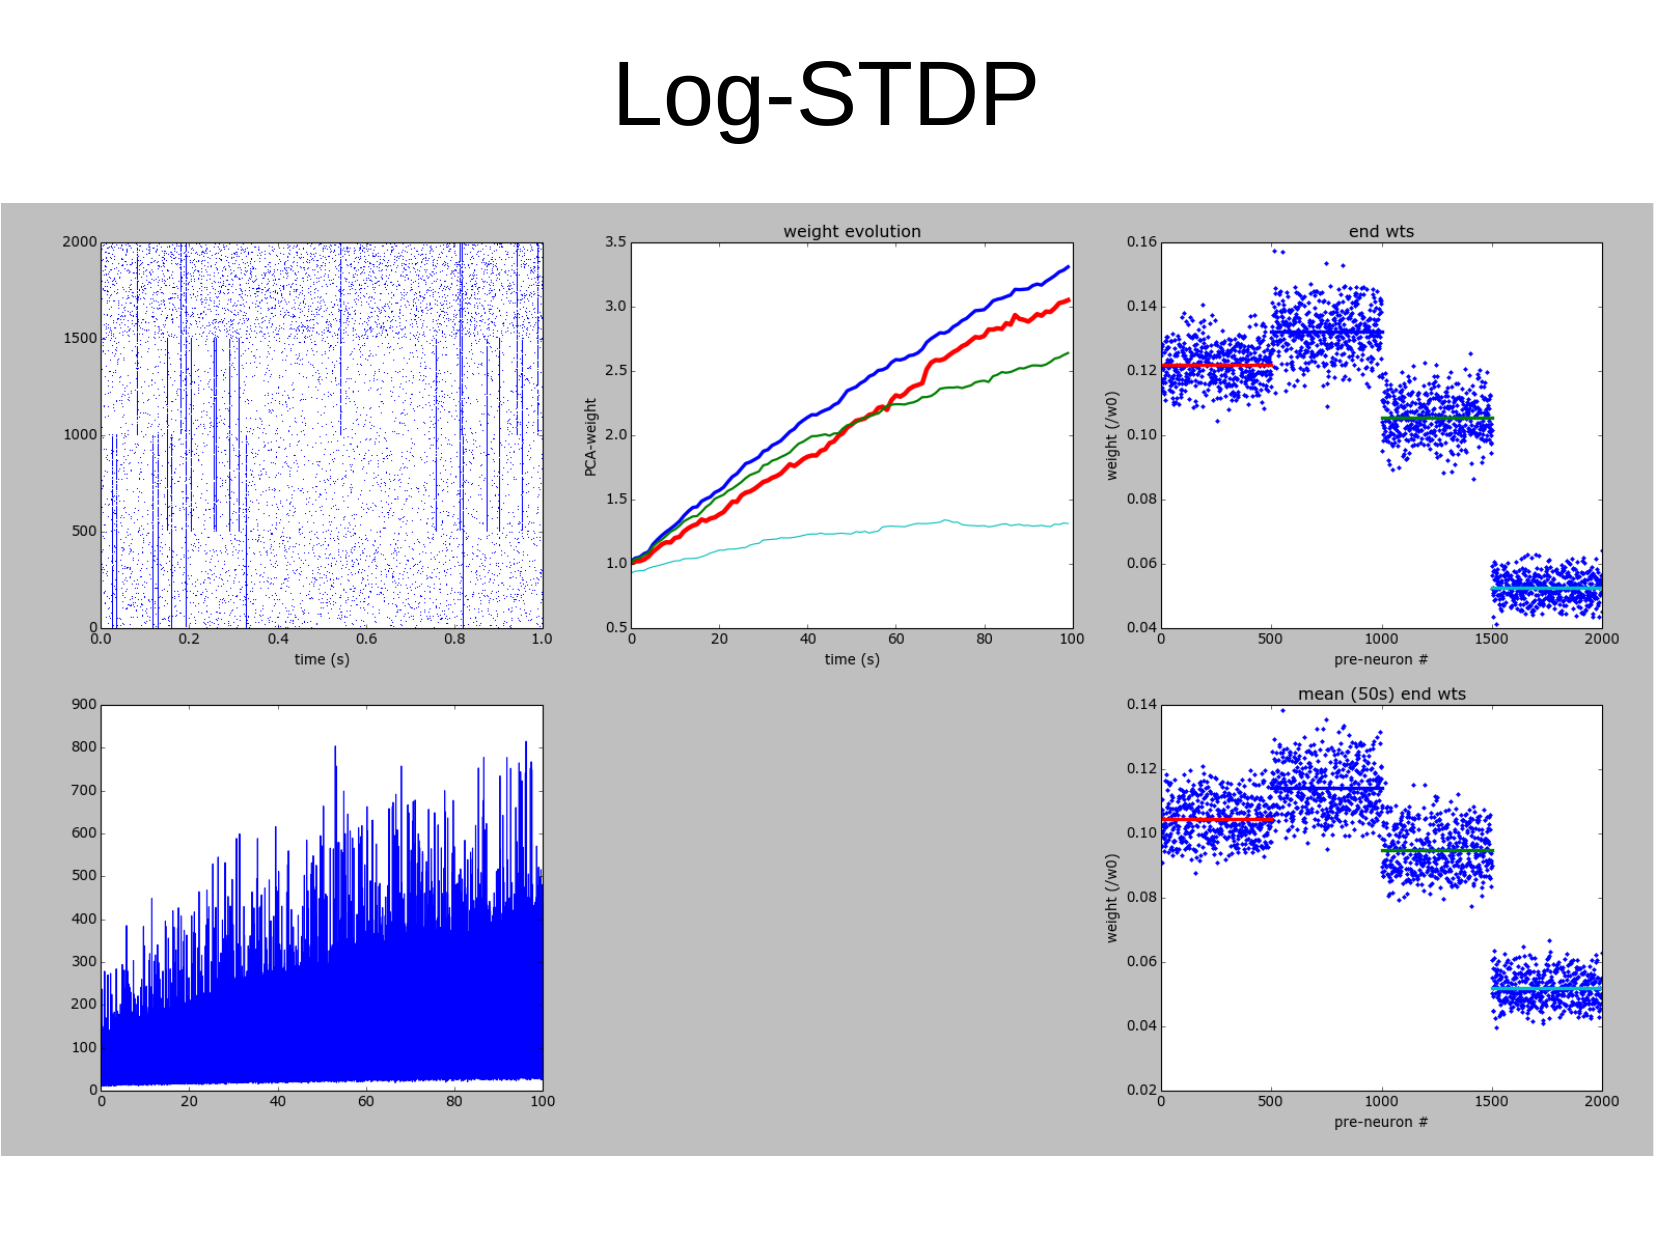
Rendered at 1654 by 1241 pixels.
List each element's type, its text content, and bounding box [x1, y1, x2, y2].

picture [1, 203, 1654, 1156]
title Log-STDP [82, 0, 1571, 198]
